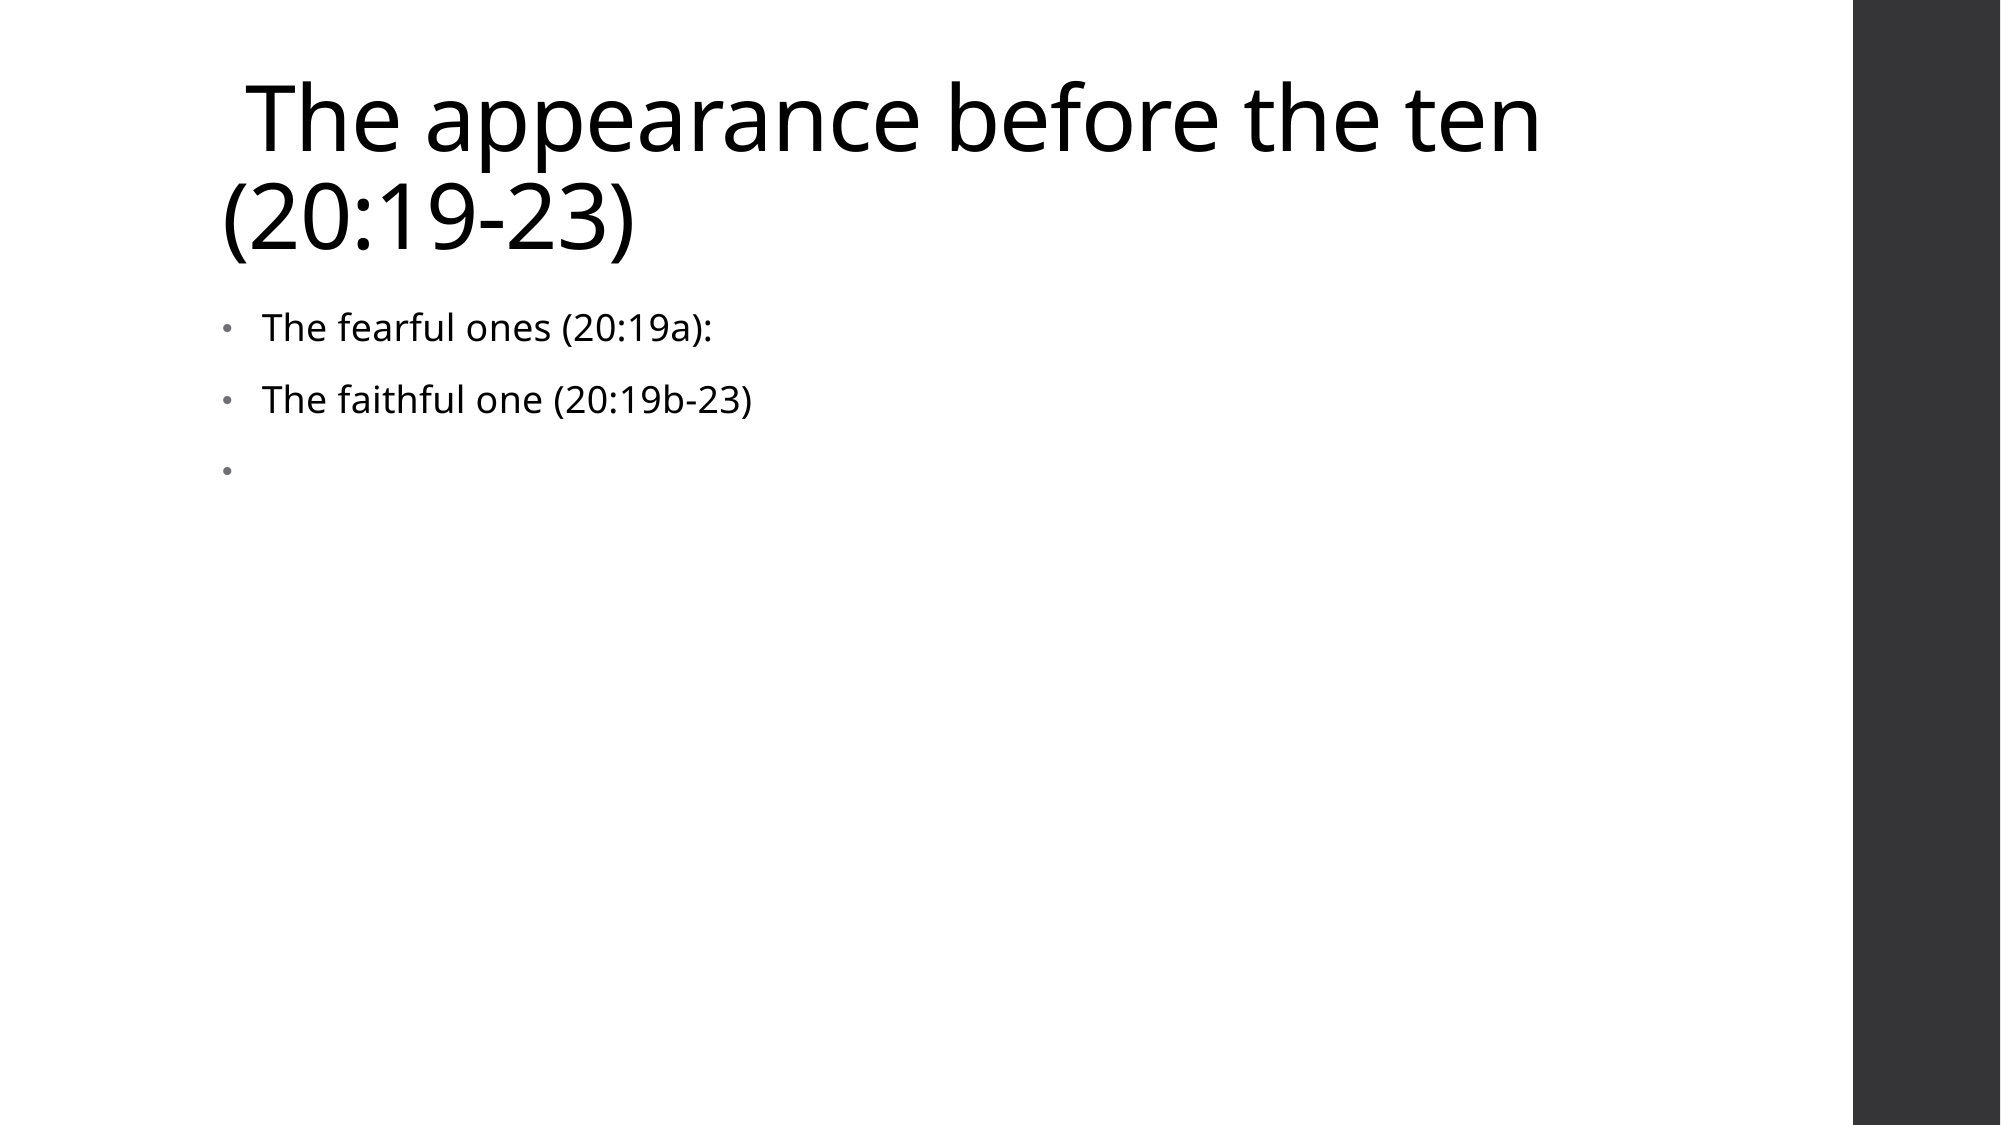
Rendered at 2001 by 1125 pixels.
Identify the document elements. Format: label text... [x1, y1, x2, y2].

title The appearance before the ten (20:19-23) [206, 60, 1797, 278]
list The fearful ones (20:19a): The faithful one (20:19b-23) [206, 299, 1617, 1014]
